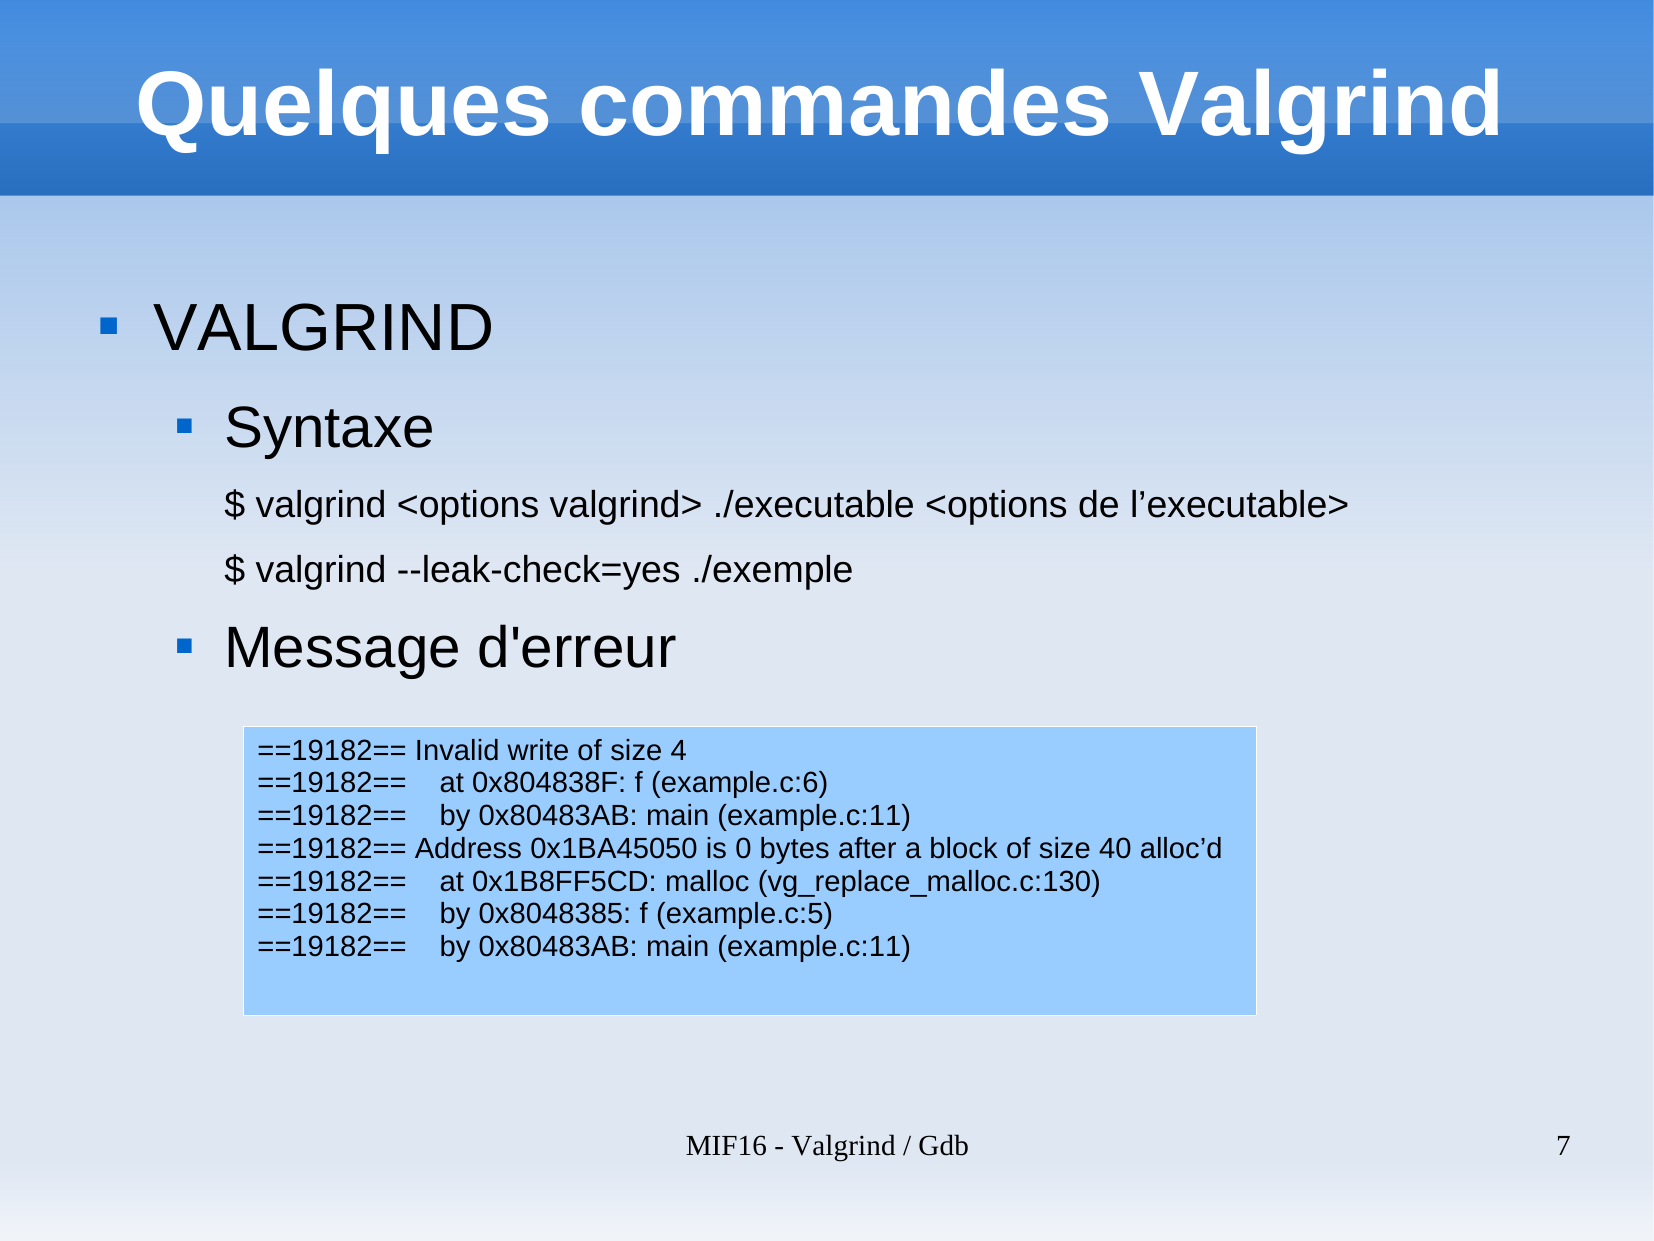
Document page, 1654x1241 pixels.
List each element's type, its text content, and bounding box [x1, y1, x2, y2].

table_header ==19182== Invalid write of size 4 ==19182== at 0x804838F: f (example.c:6) ==19182== by 0x80483AB: main (example.c:11) ==19182== Address 0x1BA45050 is 0 bytes after a block of size 40 alloc’d ==19182== at 0x1B8FF5CD: malloc (vg_replace_malloc.c:130) ==19182== by 0x8048385: f (example.c:5) ==19182== by 0x80483AB: main (example.c:11) [244, 727, 1256, 1015]
list VALGRIND Syntaxe $ valgrind <options valgrind> ./executable <options de l’executable> $ valgrind --leak-check=yes ./exemple Message d'erreur [82, 290, 1571, 1231]
picture [0, 0, 1654, 1241]
title Quelques commandes Valgrind [76, 0, 1565, 208]
